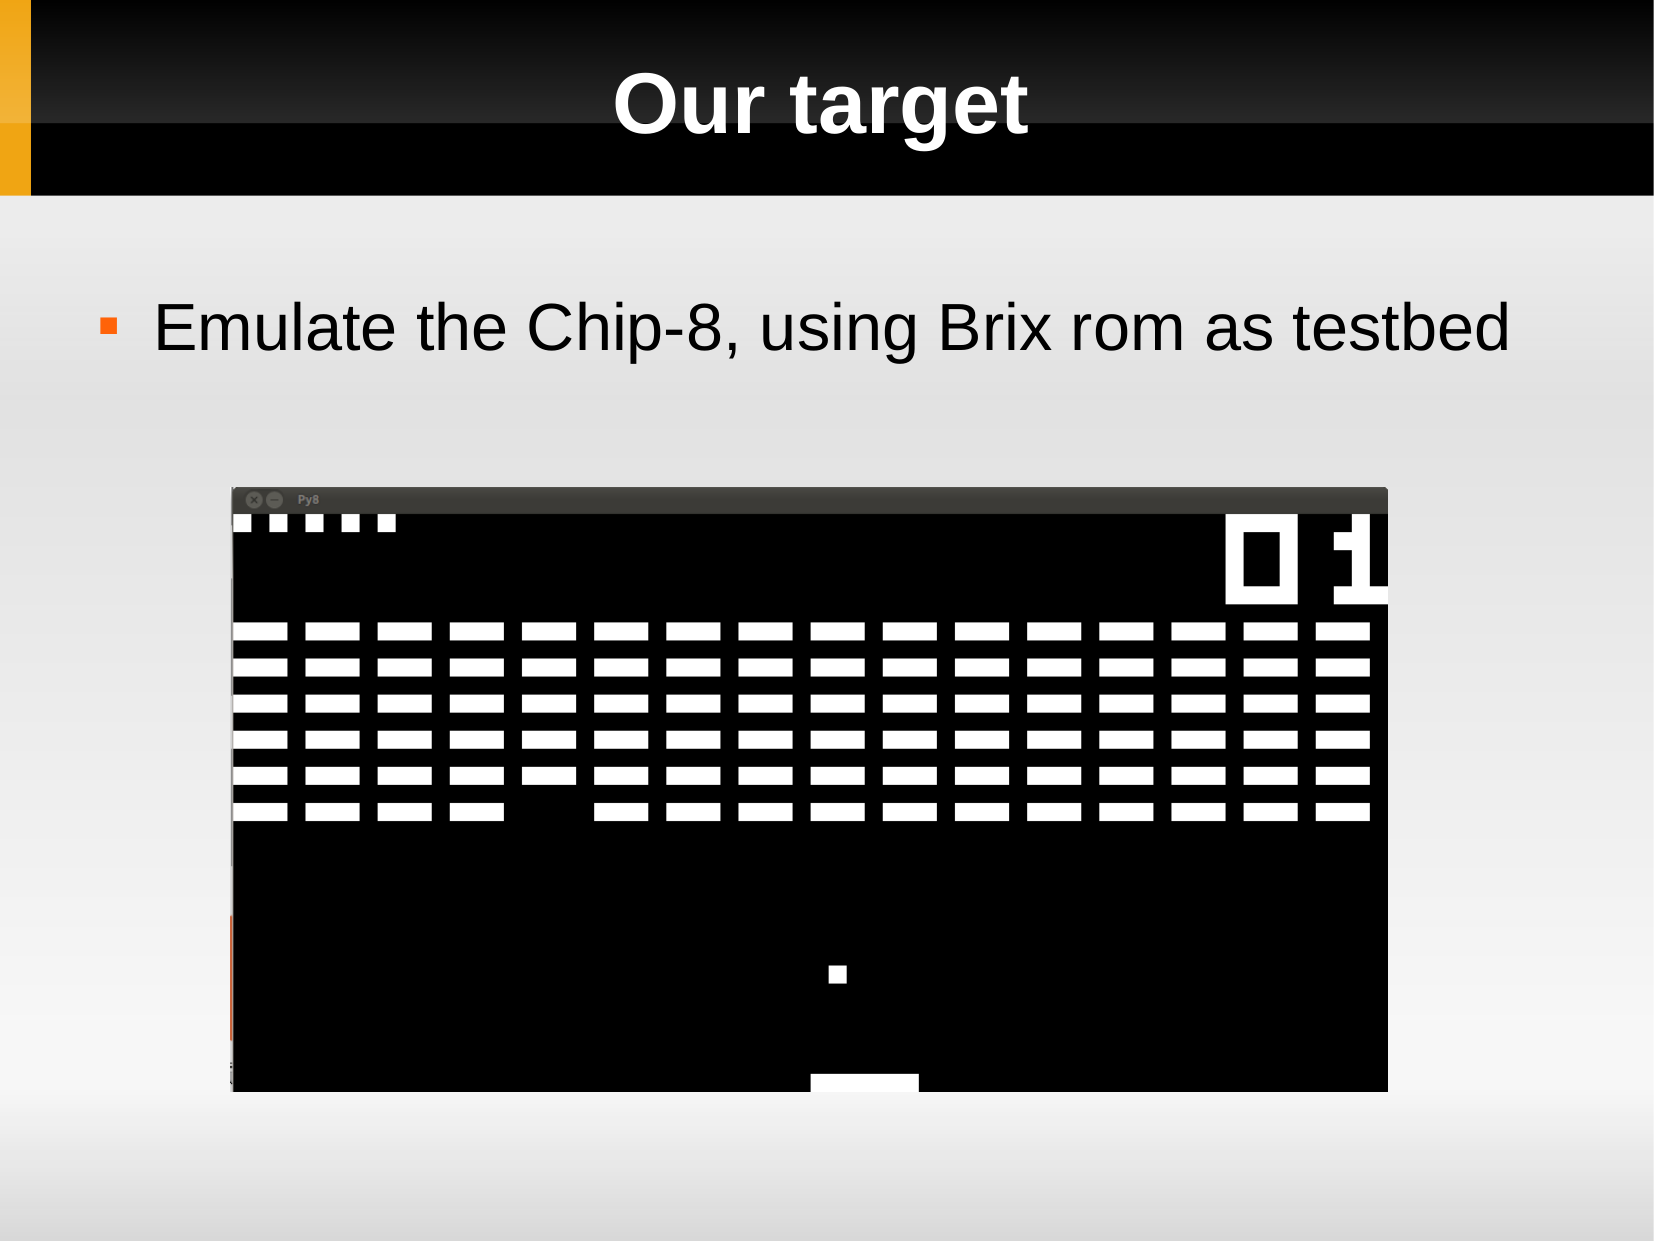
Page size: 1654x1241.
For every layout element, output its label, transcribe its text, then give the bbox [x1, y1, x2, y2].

title Our target [76, 7, 1565, 200]
list Emulate the Chip-8, using Brix rom as testbed [82, 290, 1571, 1094]
picture [0, 0, 1654, 1241]
